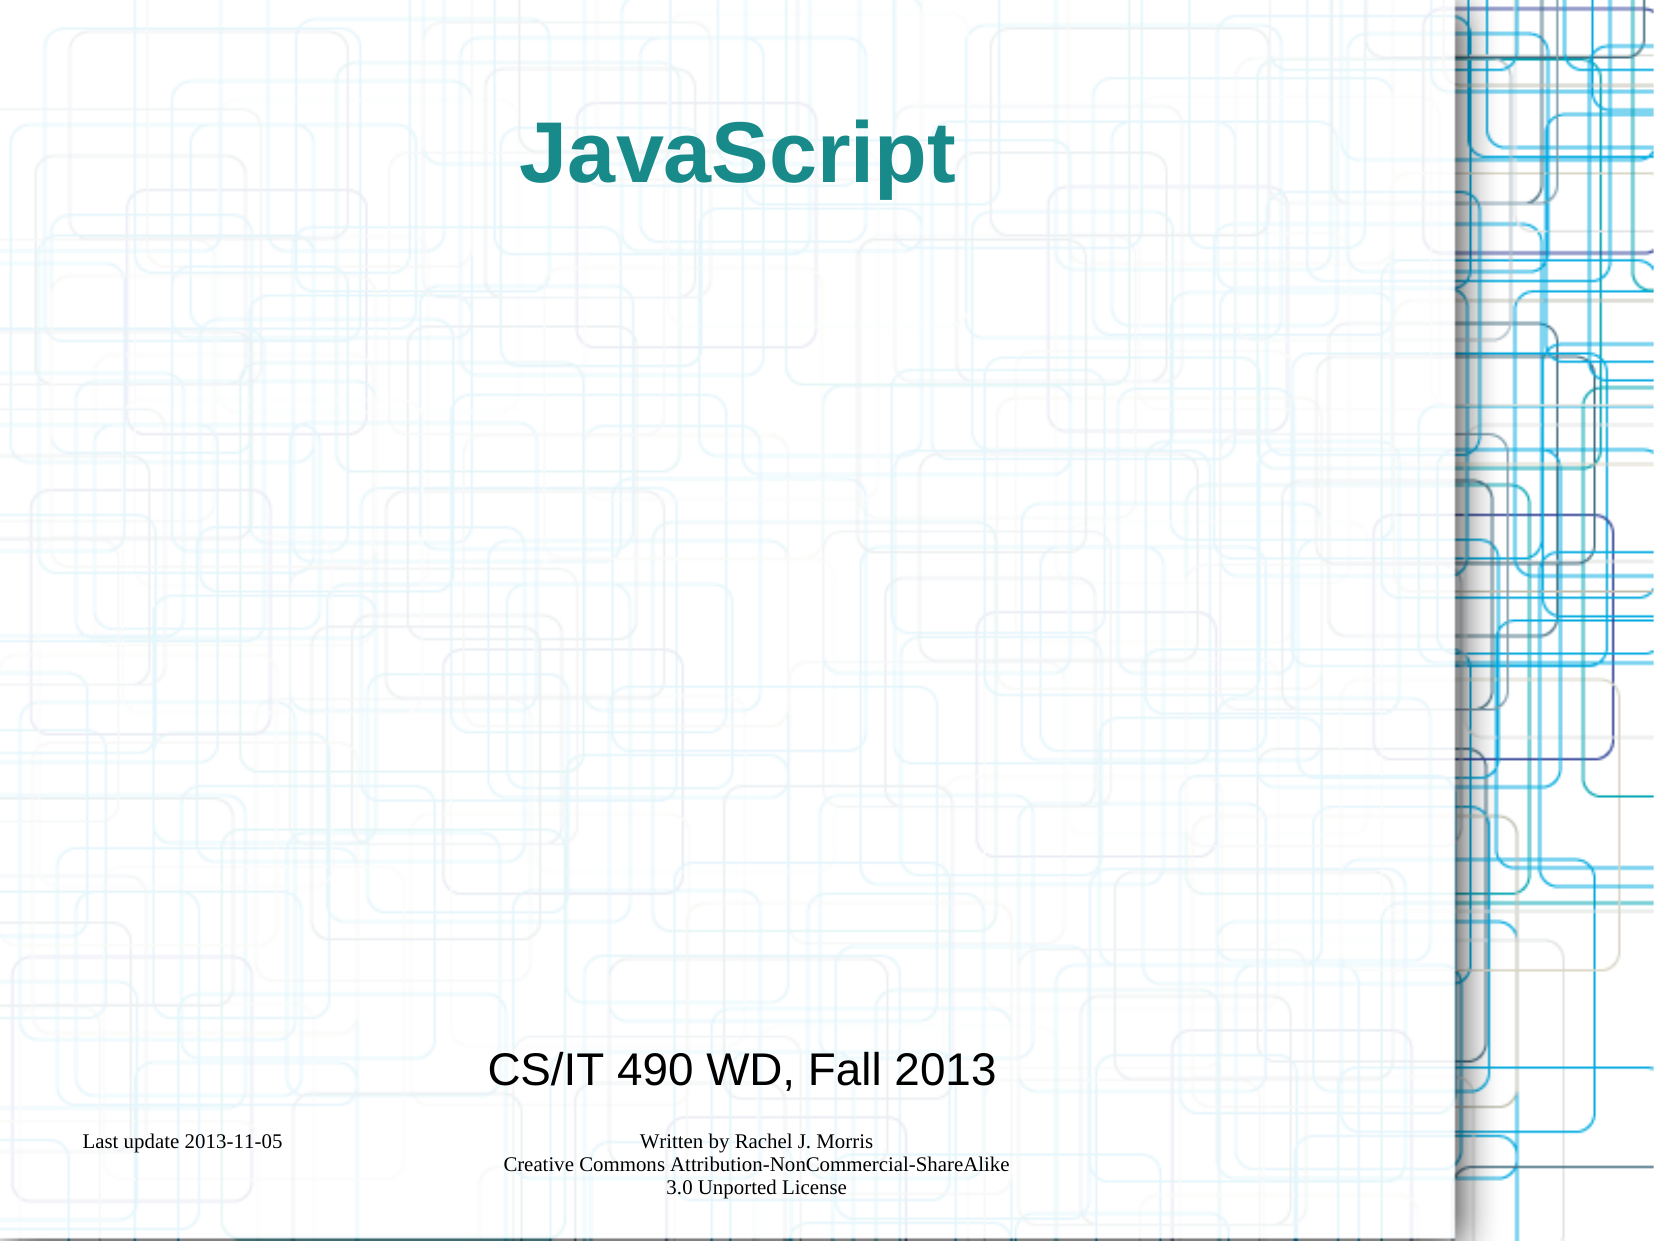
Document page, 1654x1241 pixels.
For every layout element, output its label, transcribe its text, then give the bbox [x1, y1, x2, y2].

title JavaScript [59, 49, 1418, 257]
picture [0, 0, 1654, 1241]
text_box CS/IT 490 WD, Fall 2013 [75, 1043, 1410, 1096]
